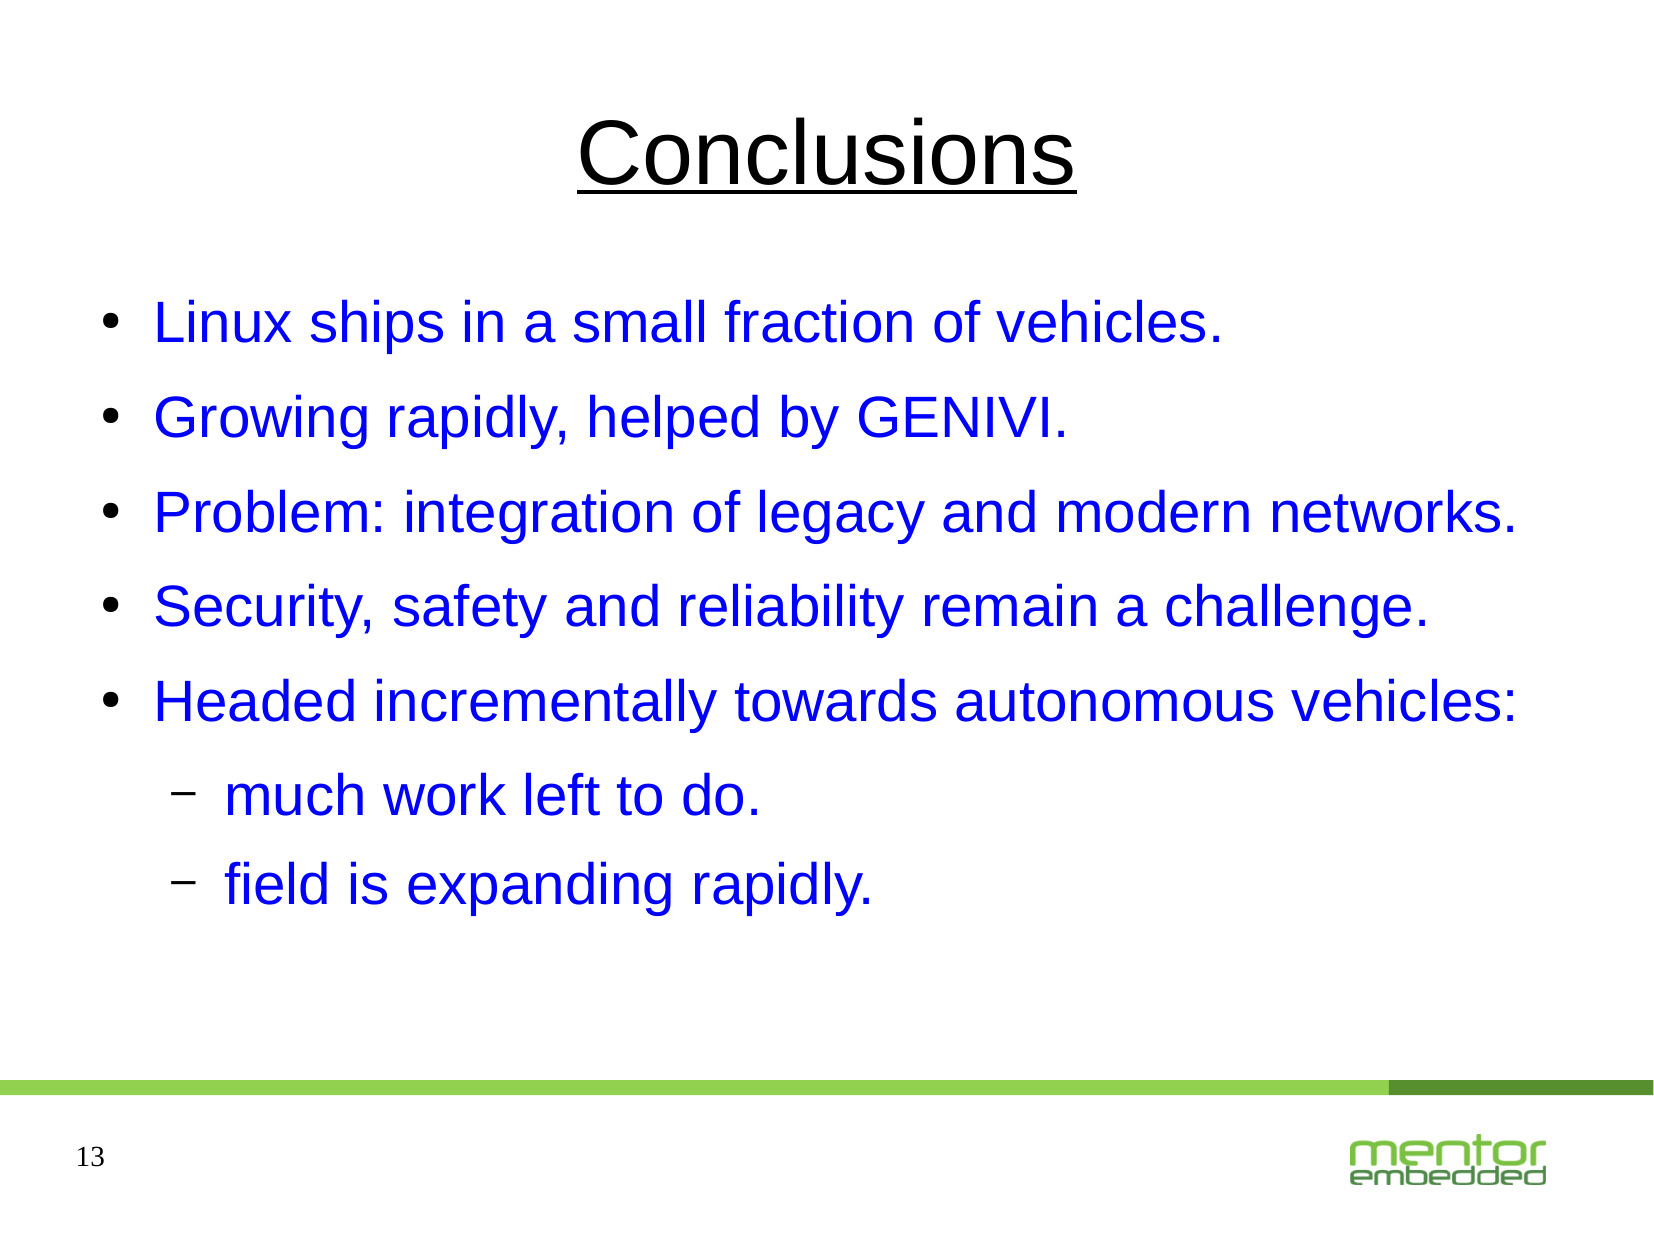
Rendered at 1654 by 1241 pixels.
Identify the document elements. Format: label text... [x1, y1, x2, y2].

list Linux ships in a small fraction of vehicles. Growing rapidly, helped by GENIVI. Problem: integration of legacy and modern networks. Security, safety and reliability remain a challenge. Headed incrementally towards autonomous vehicles: much work left to do. field is expanding rapidly. [82, 290, 1538, 1010]
title Conclusions [82, 49, 1571, 257]
picture [1350, 1134, 1546, 1185]
